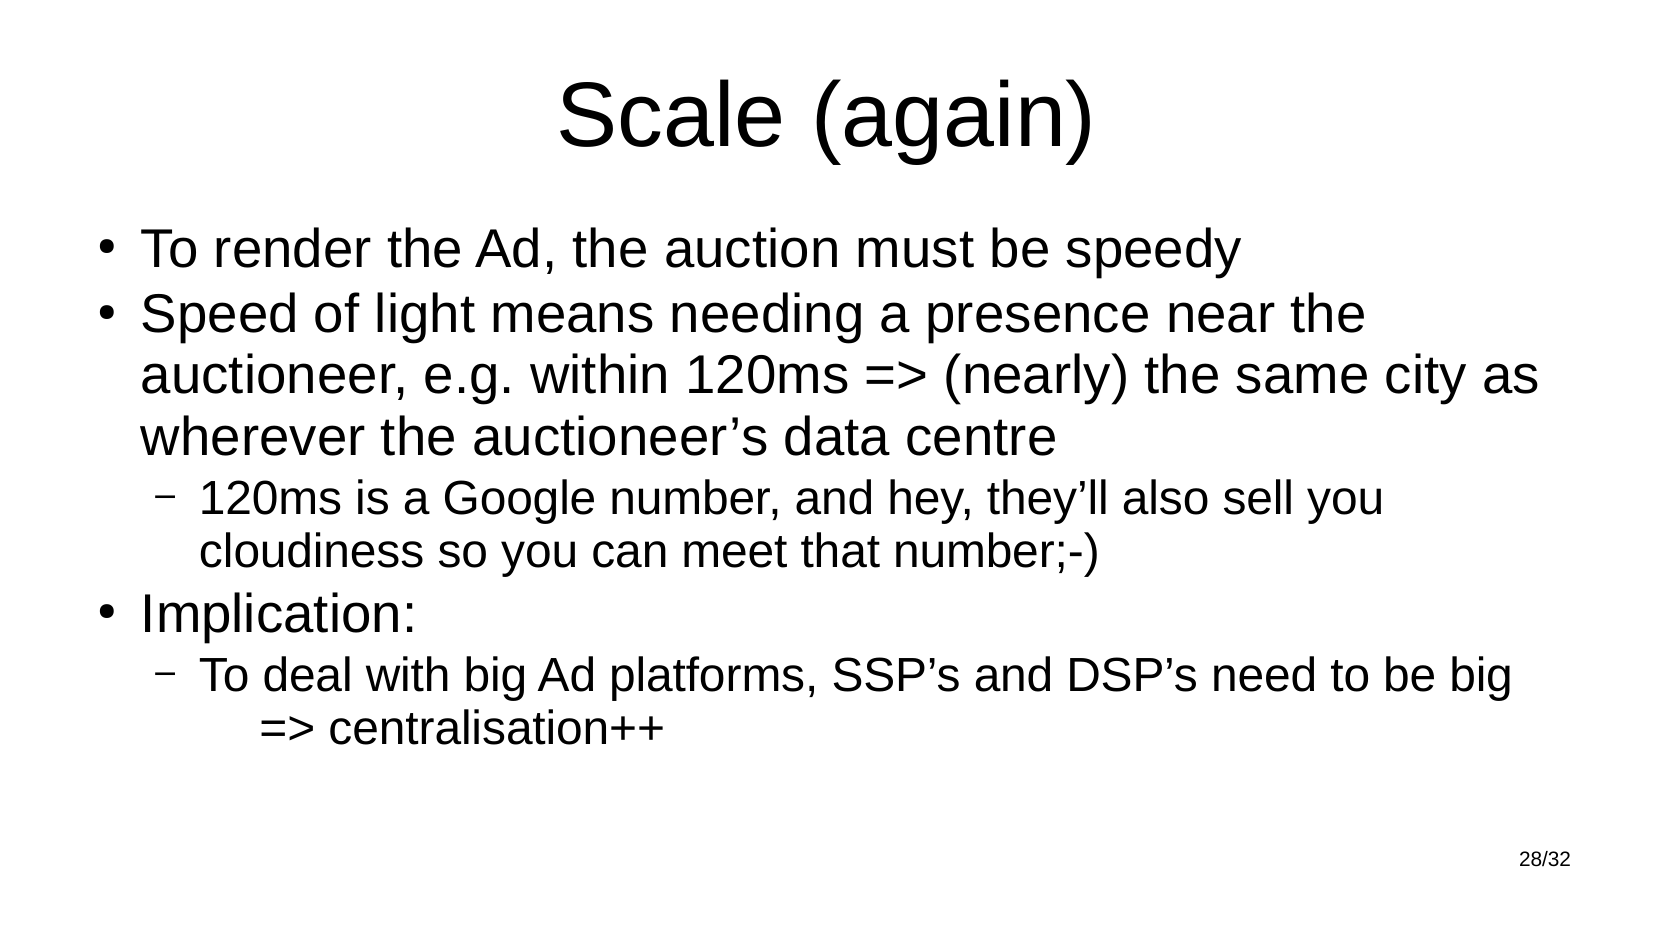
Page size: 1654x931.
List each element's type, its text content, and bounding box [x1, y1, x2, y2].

title Scale (again) [82, 37, 1571, 193]
list To render the Ad, the auction must be speedy Speed of light means needing a presence near the auctioneer, e.g. within 120ms => (nearly) the same city as wherever the auctioneer’s data centre 120ms is a Google number, and hey, they’ll also sell you cloudiness so you can meet that number;-) Implication: To deal with big Ad platforms, SSP’s and DSP’s need to be big => centralisation++ [82, 217, 1571, 758]
